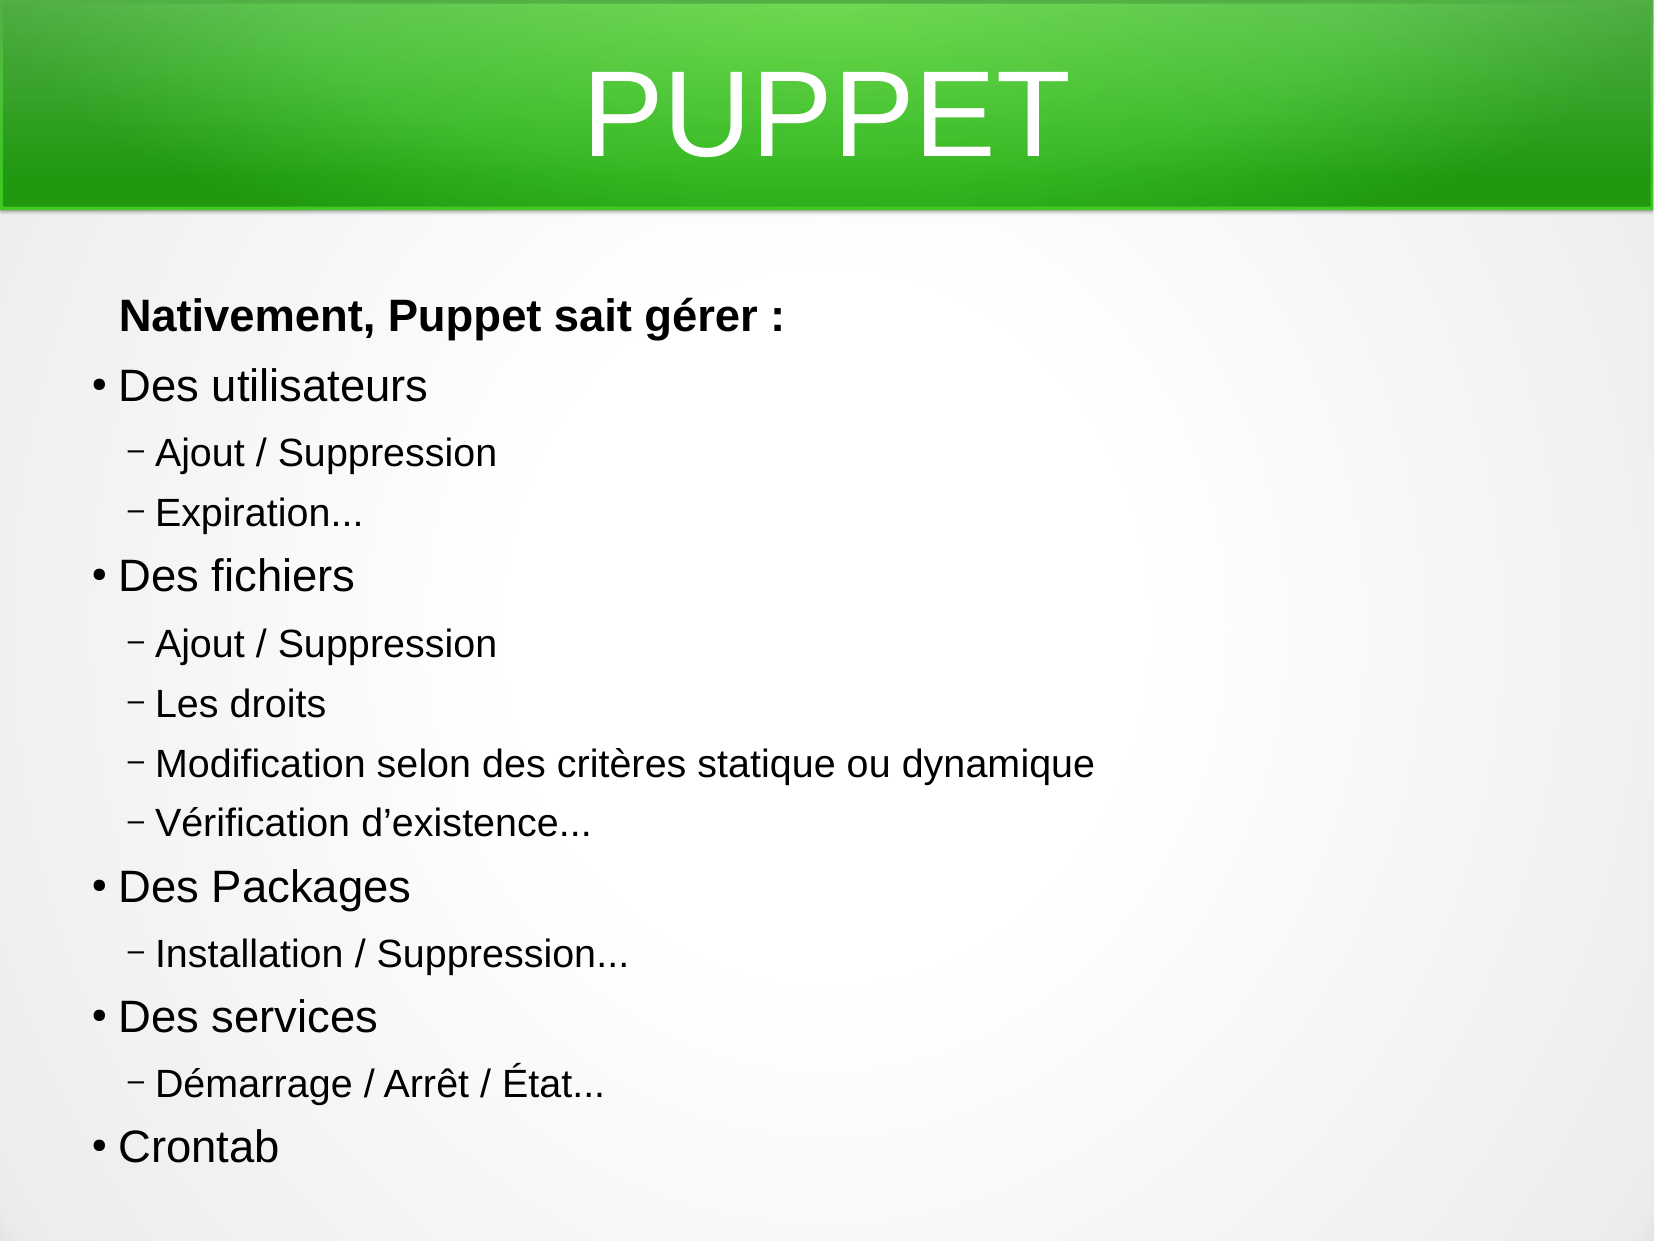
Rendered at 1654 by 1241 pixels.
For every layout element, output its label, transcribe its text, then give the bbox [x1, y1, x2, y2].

list Nativement, Puppet sait gérer : Des utilisateurs Ajout / Suppression Expiration... Des fichiers Ajout / Suppression Les droits Modification selon des critères statique ou dynamique Vérification d’existence... Des Packages Installation / Suppression... Des services Démarrage / Arrêt / État... Crontab [82, 290, 1560, 1182]
title PUPPET [82, 45, 1571, 183]
